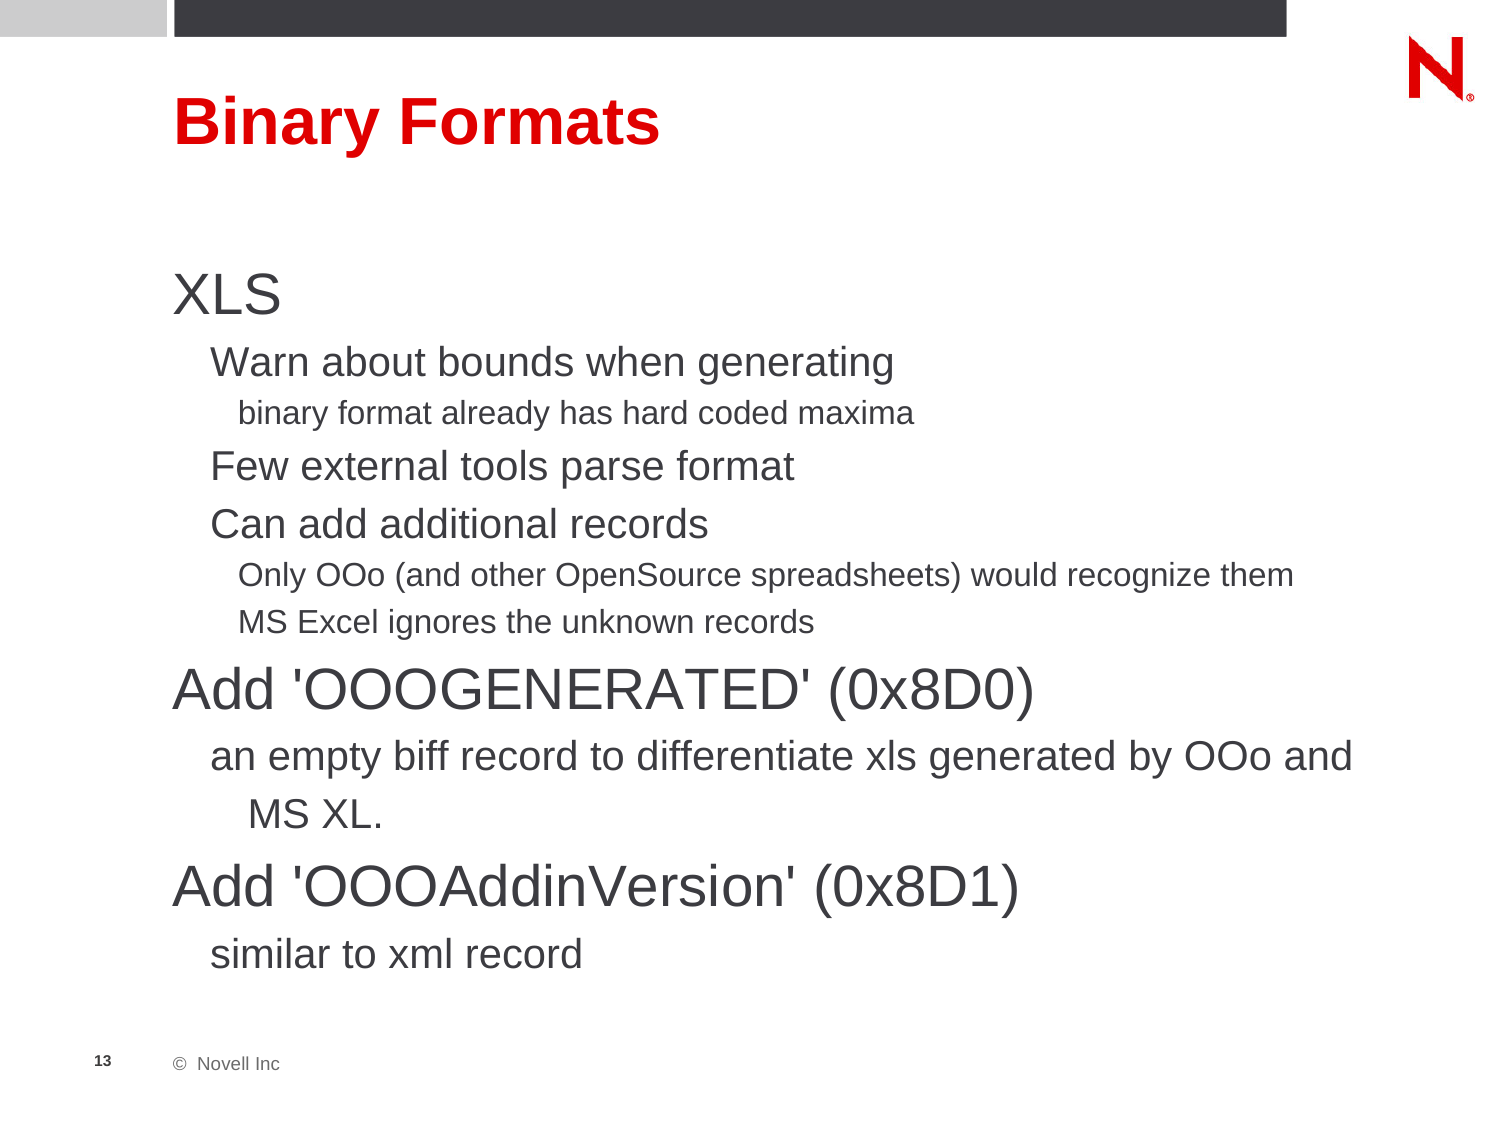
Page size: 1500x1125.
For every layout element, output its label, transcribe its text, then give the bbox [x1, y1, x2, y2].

title Binary Formats [173, 41, 1395, 205]
list XLS Warn about bounds when generating binary format already has hard coded maxima Few external tools parse format Can add additional records Only OOo (and other OpenSource spreadsheets) would recognize them MS Excel ignores the unknown records Add 'OOOGENERATED' (0x8D0) an empty biff record to differentiate xls generated by OOo and MS XL. Add 'OOOAddinVersion' (0x8D1) similar to xml record [172, 246, 1413, 1042]
picture [1404, 32, 1477, 105]
